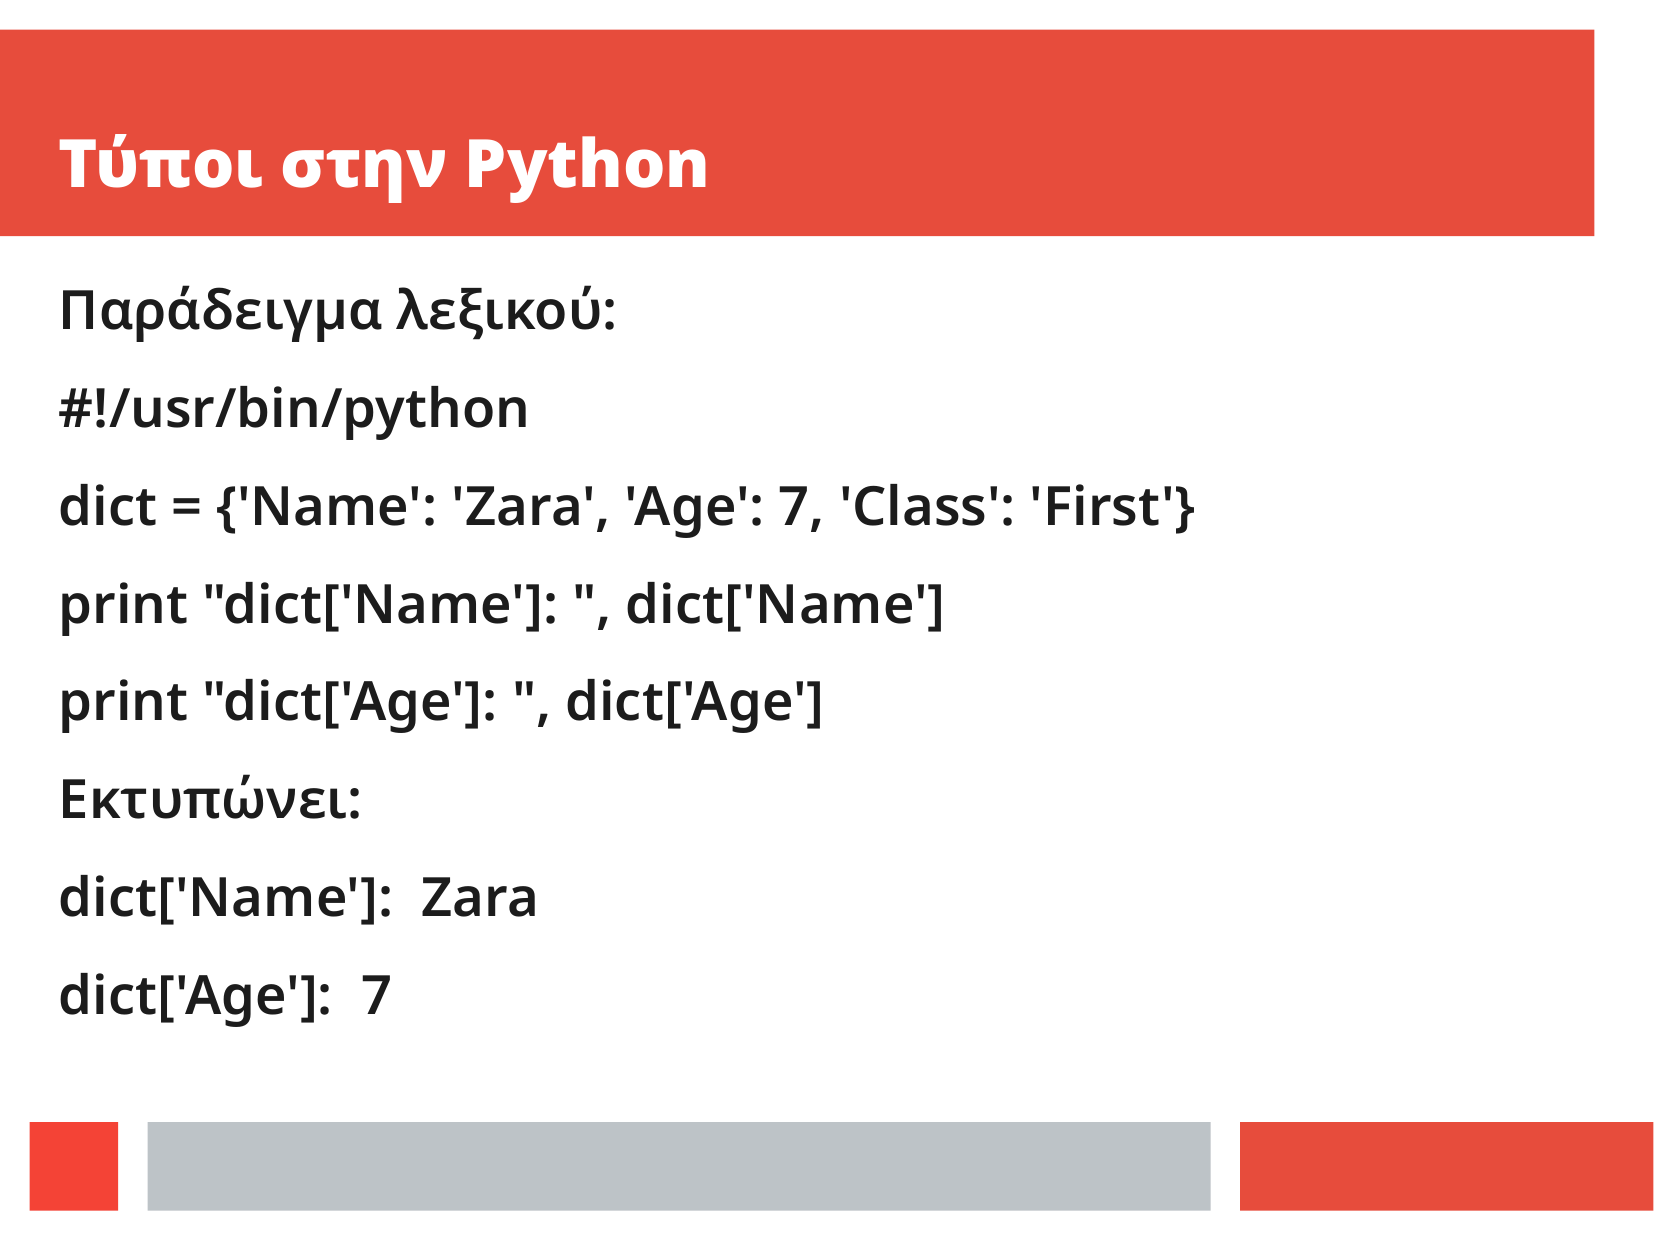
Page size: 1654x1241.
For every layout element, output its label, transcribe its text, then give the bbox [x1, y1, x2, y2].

title Τύποι στην Python [59, 59, 1595, 207]
list Παράδειγμα λεξικού: #!/usr/bin/python dict = {'Name': 'Zara', 'Age': 7, 'Class': 'First'} print "dict['Name']: ", dict['Name'] print "dict['Age']: ", dict['Age'] Eκτυπώνει: dict['Name']: Zara dict['Age']: 7 [59, 271, 1619, 1093]
